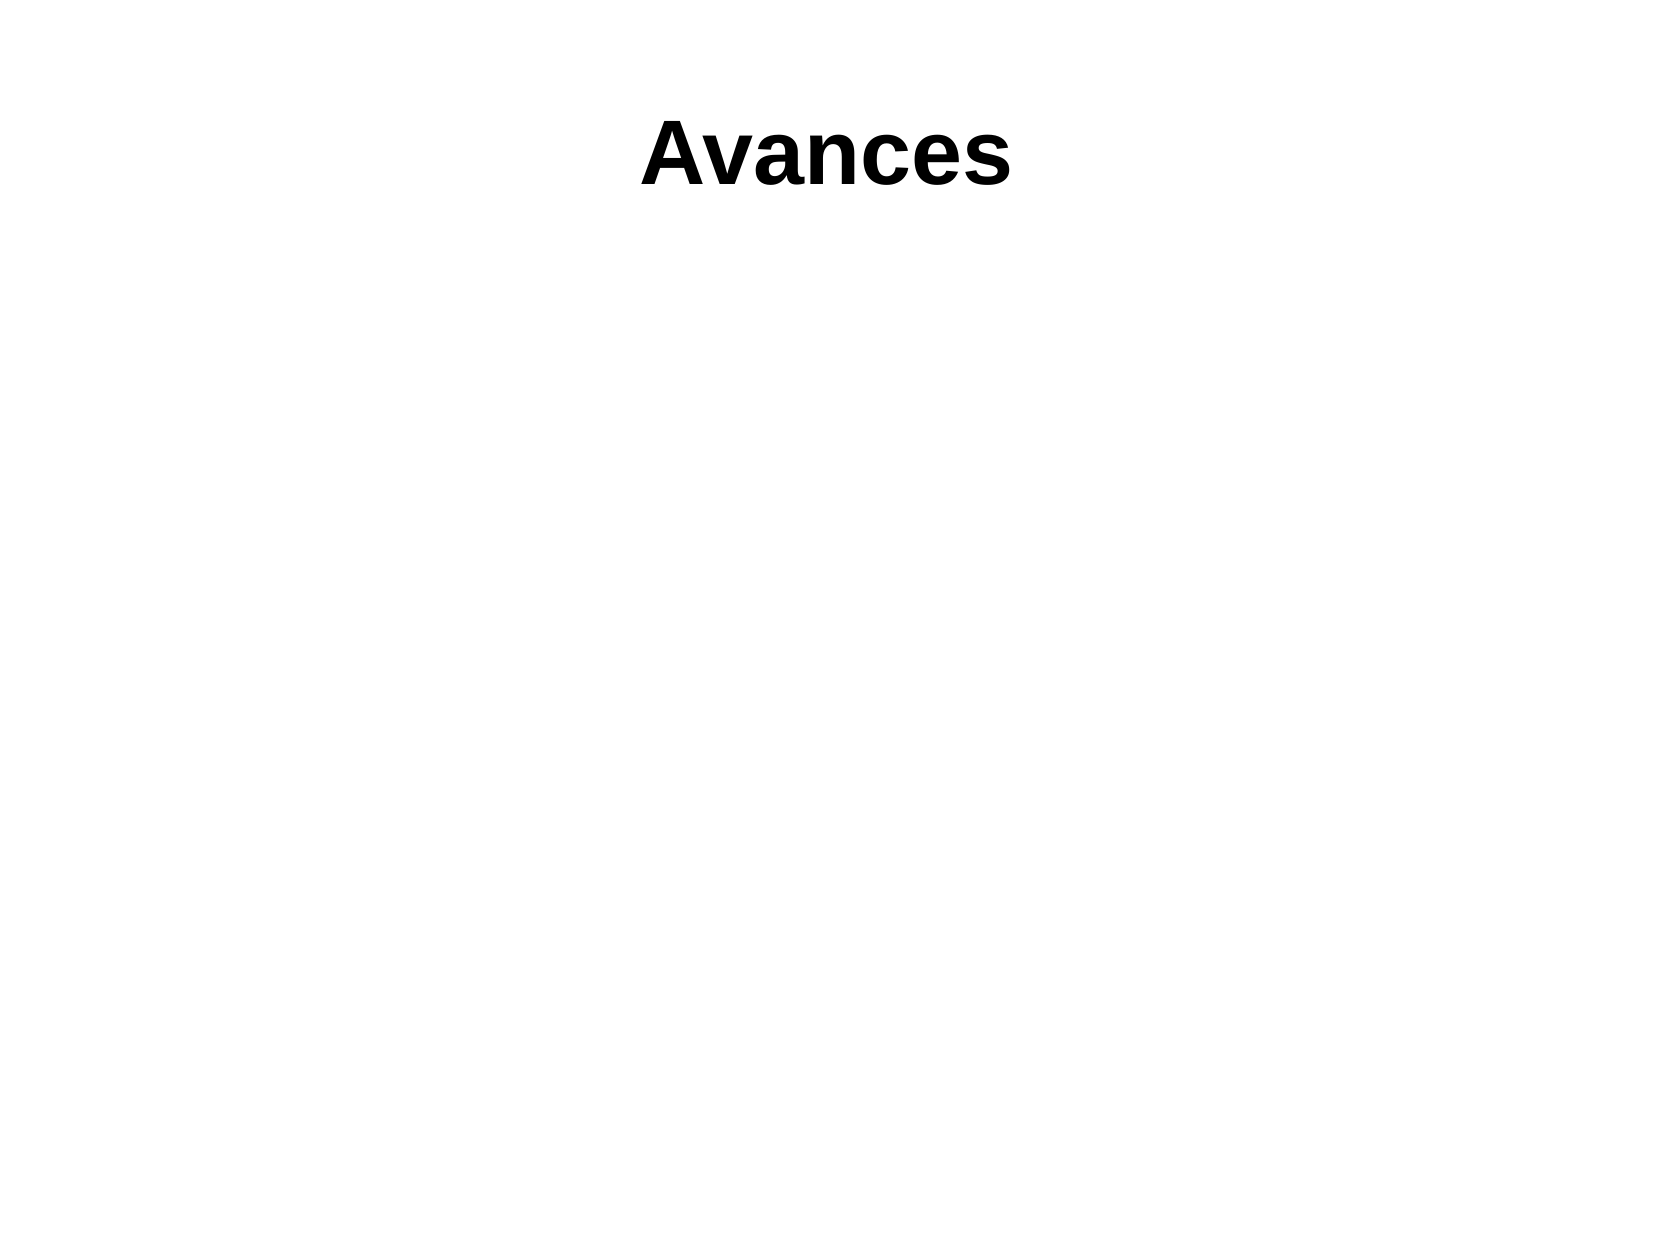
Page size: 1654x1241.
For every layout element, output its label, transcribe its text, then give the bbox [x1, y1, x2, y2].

title Avances [82, 49, 1571, 257]
